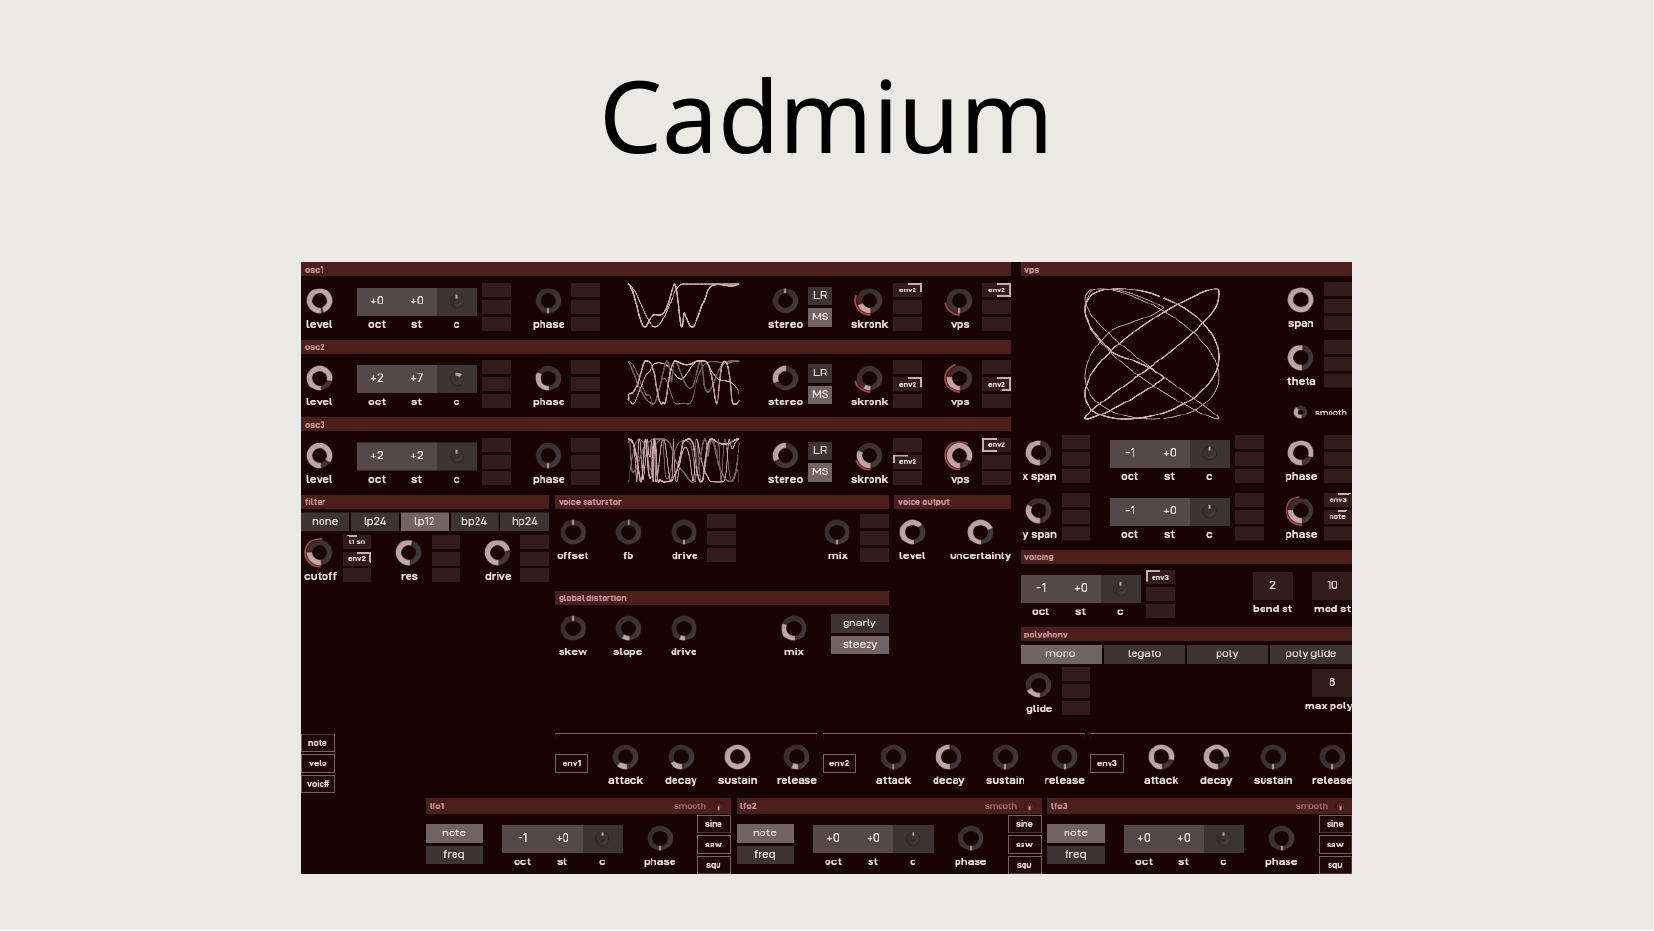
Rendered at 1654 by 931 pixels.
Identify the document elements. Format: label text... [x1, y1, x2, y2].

picture [301, 262, 1352, 875]
title Cadmium [82, 37, 1571, 193]
